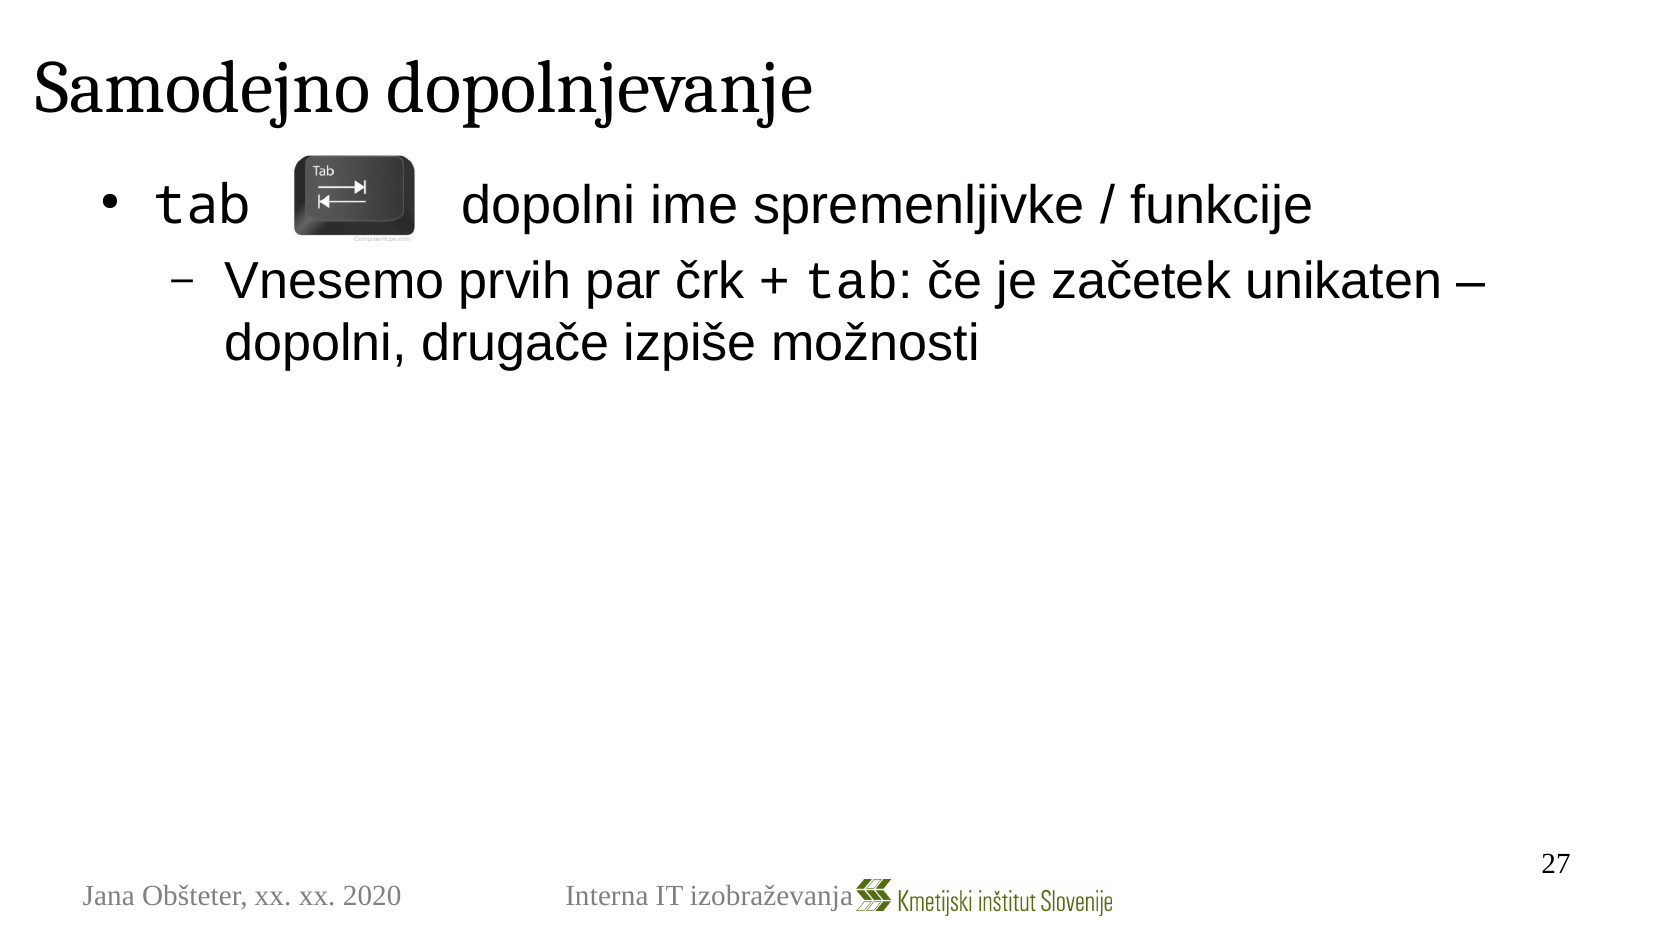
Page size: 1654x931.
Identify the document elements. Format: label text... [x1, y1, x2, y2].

picture [289, 153, 420, 242]
list tab dopolni ime spremenljivke / funkcije Vnesemo prvih par črk + tab: če je začetek unikaten – dopolni, drugače izpiše možnosti [82, 165, 1571, 769]
picture [856, 879, 1112, 916]
title Samodejno dopolnjevanje [35, 21, 1524, 154]
